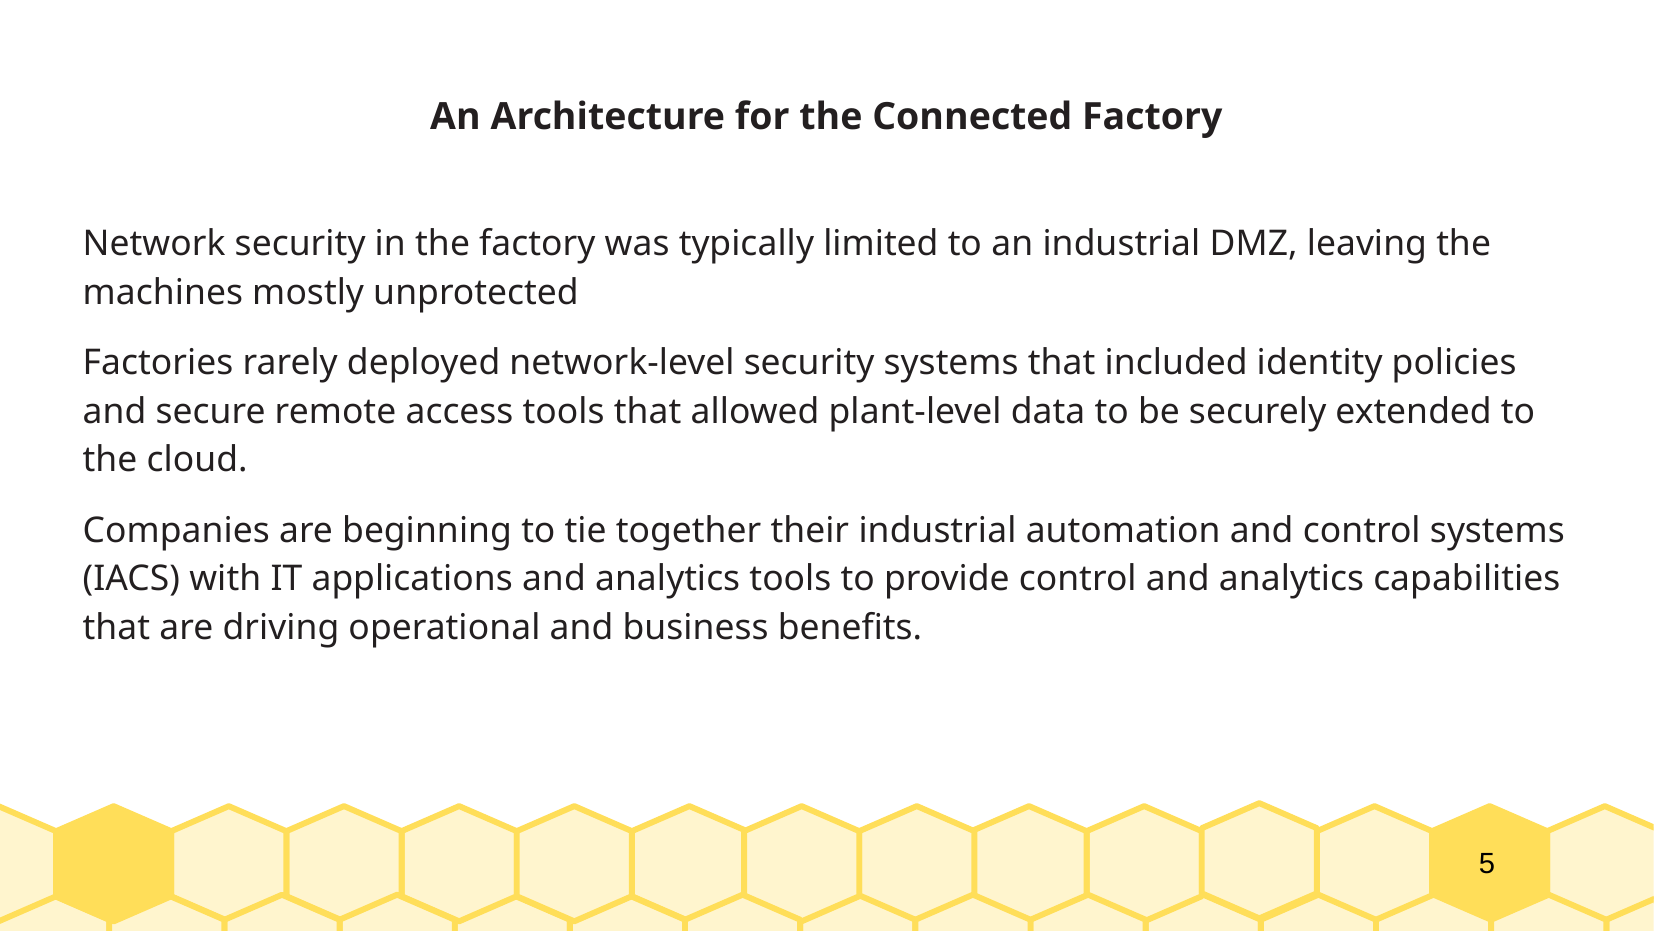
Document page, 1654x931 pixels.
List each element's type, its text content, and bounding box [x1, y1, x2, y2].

list Network security in the factory was typically limited to an industrial DMZ, leaving the machines mostly unprotected Factories rarely deployed network-level security systems that included identity policies and secure remote access tools that allowed plant-level data to be securely extended to the cloud. Companies are beginning to tie together their industrial automation and control systems (IACS) with IT applications and analytics tools to provide control and analytics capabilities that are driving operational and business benefits. [82, 217, 1576, 758]
title An Architecture for the Connected Factory [82, 37, 1571, 193]
